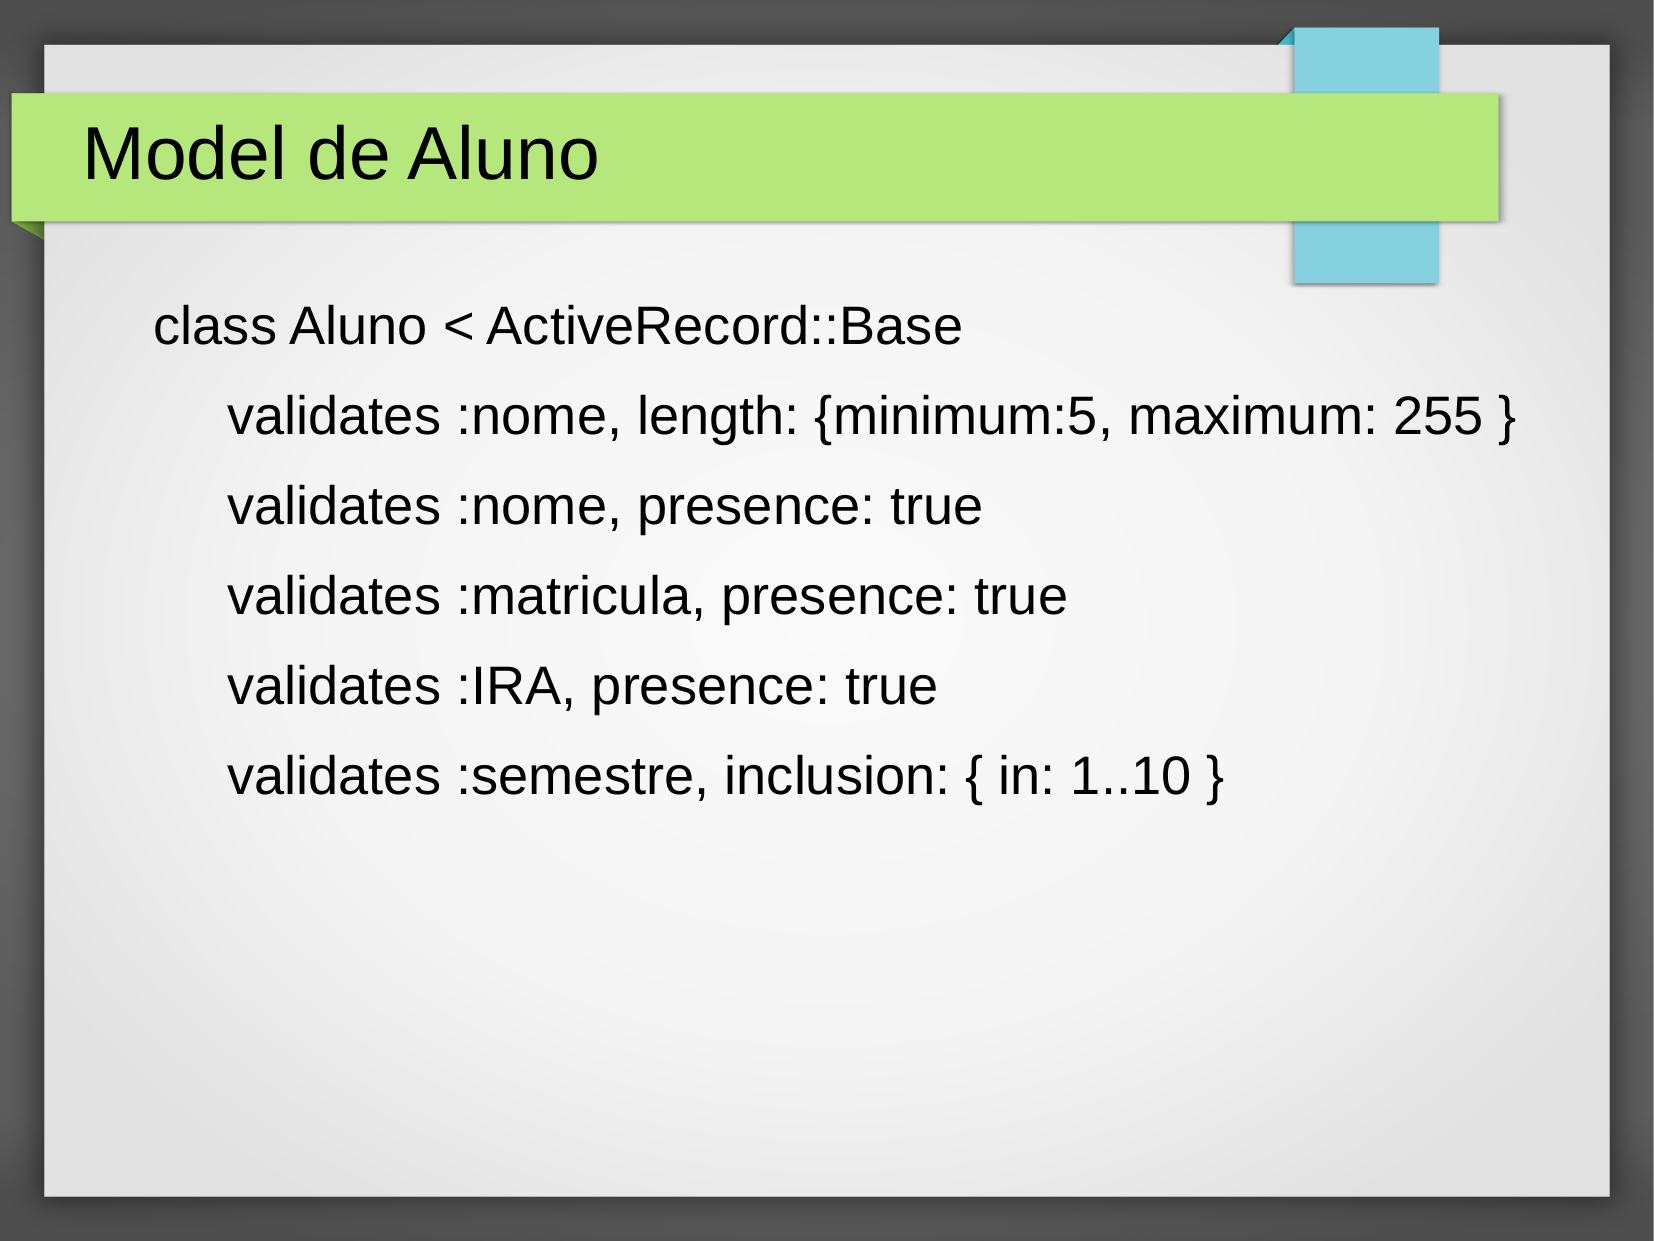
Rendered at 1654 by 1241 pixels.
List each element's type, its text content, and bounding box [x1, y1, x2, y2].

title Model de Aluno [82, 94, 1264, 213]
picture [0, 0, 1654, 1241]
list class Aluno < ActiveRecord::Base validates :nome, length: {minimum:5, maximum: 255 } validates :nome, presence: true validates :matricula, presence: true validates :IRA, presence: true validates :semestre, inclusion: { in: 1..10 } [82, 295, 1571, 1015]
